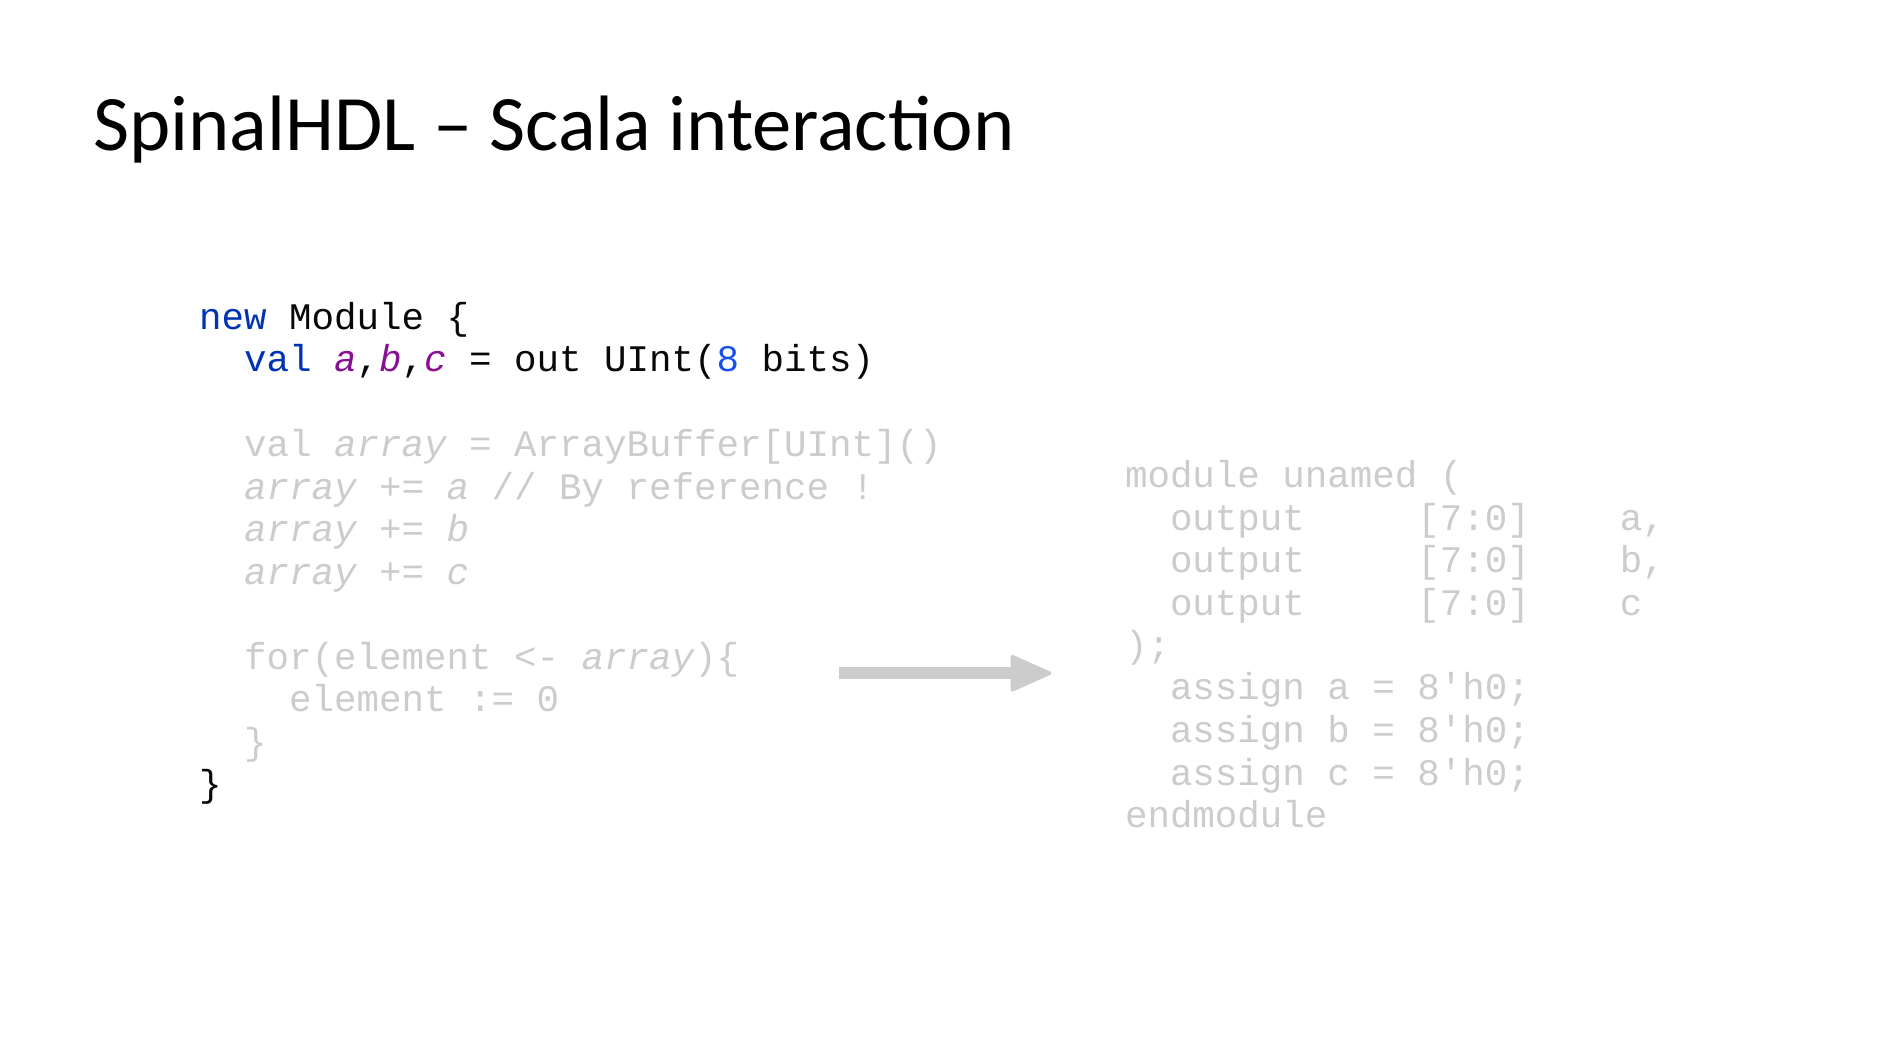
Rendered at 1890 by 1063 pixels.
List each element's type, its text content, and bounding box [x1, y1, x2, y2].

text_box new Module { val a,b,c = out UInt(8 bits) val array = ArrayBuffer[UInt]() array += a // By reference ! array += b array += c for(element <- array){ element := 0 } } [94, 248, 981, 816]
title SpinalHDL – Scala interaction [93, 42, 1795, 220]
text_box module unamed ( output [7:0] a, output [7:0] b, output [7:0] c ); assign a = 8'h0; assign b = 8'h0; assign c = 8'h0; endmodule [1110, 448, 1725, 1063]
